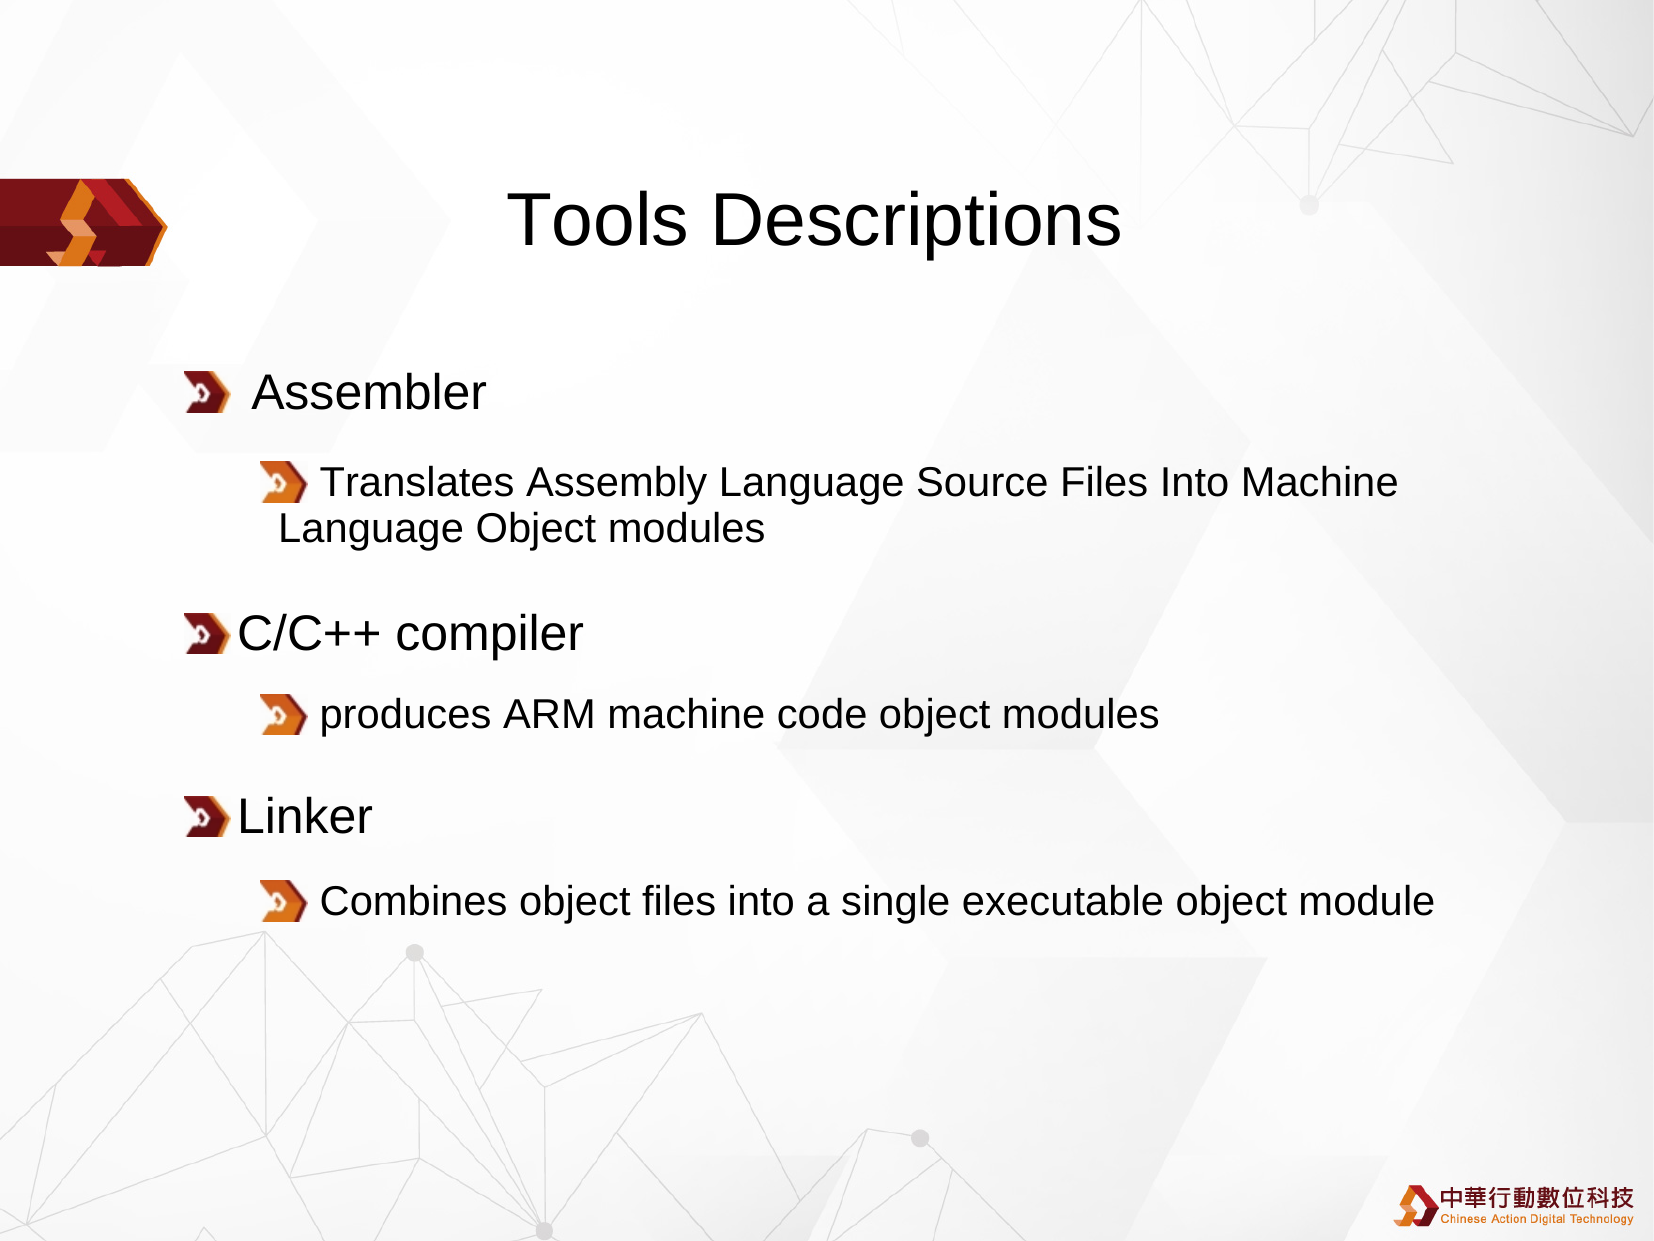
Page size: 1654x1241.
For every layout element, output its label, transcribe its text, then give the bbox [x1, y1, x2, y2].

picture [0, 0, 1654, 1241]
list Assembler Translates Assembly Language Source Files Into Machine Language Object modules C/C++ compiler produces ARM machine code object modules Linker Combines object files into a single executable object module [136, 363, 1589, 1118]
title Tools Descriptions [120, 135, 1509, 304]
